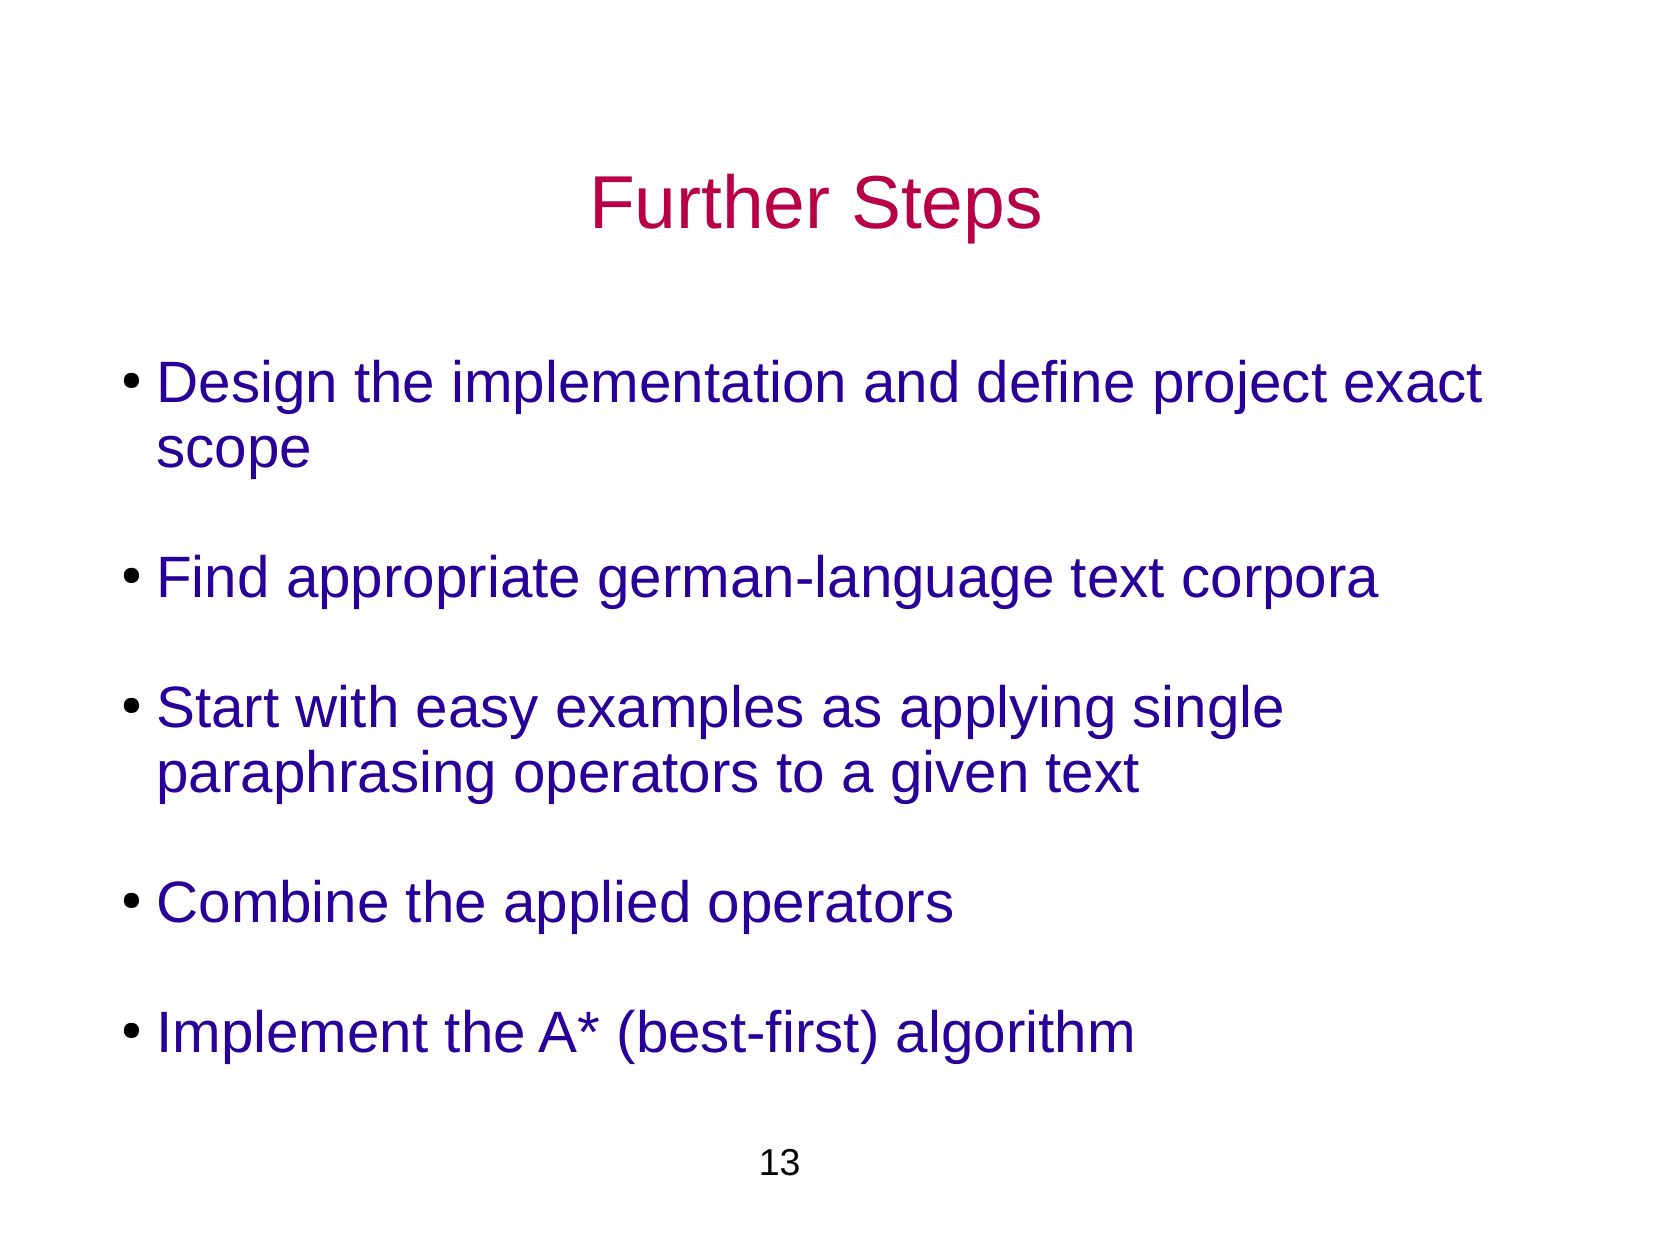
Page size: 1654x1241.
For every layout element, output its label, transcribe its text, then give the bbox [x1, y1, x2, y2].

text_box Further Steps [574, 153, 1080, 253]
text_box 13 [744, 1133, 827, 1191]
text_box Design the implementation and define project exact scope Find appropriate german-language text corpora Start with easy examples as applying single paraphrasing operators to a given text Combine the applied operators Implement the A* (best-first) algorithm [106, 342, 1501, 1075]
